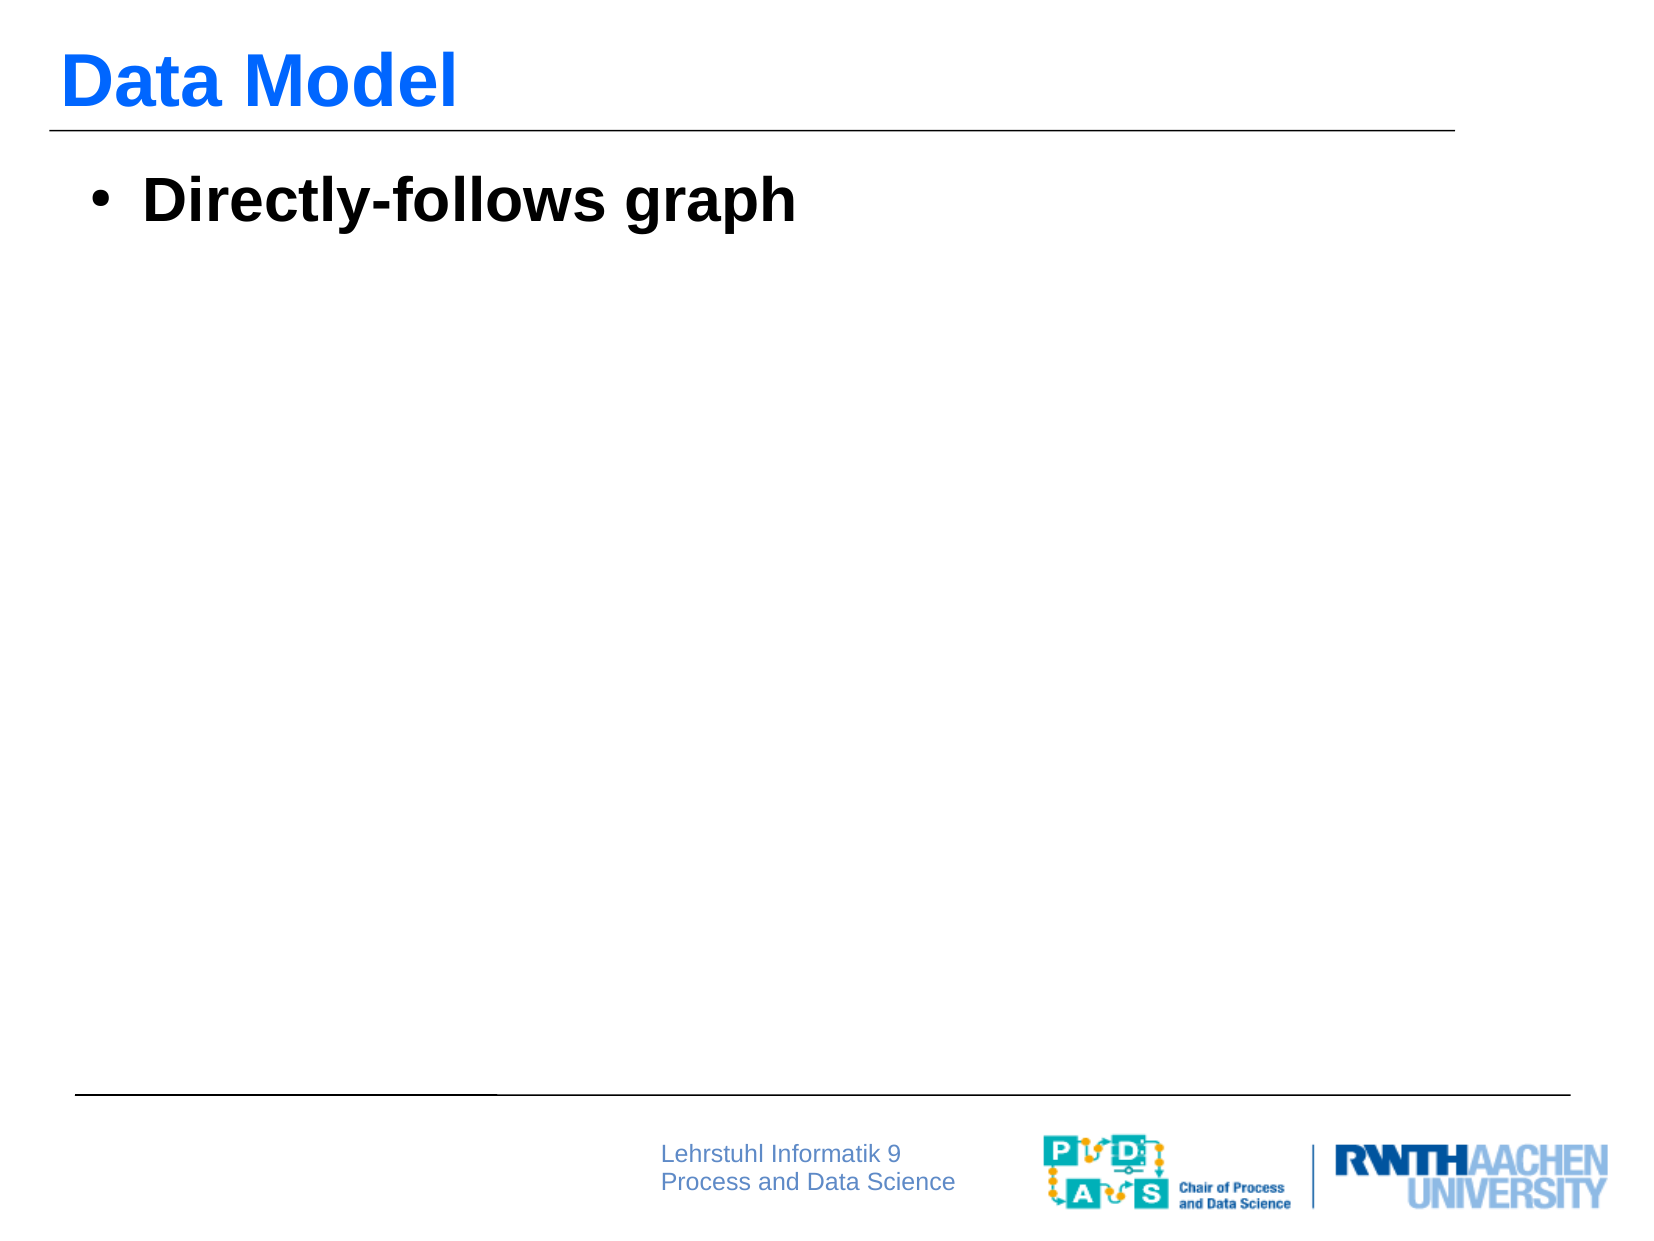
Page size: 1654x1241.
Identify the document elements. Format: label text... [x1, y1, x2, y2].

list Directly-follows graph [71, 165, 1561, 1021]
picture [1005, 1090, 1647, 1241]
title Data Model [60, 30, 1549, 131]
